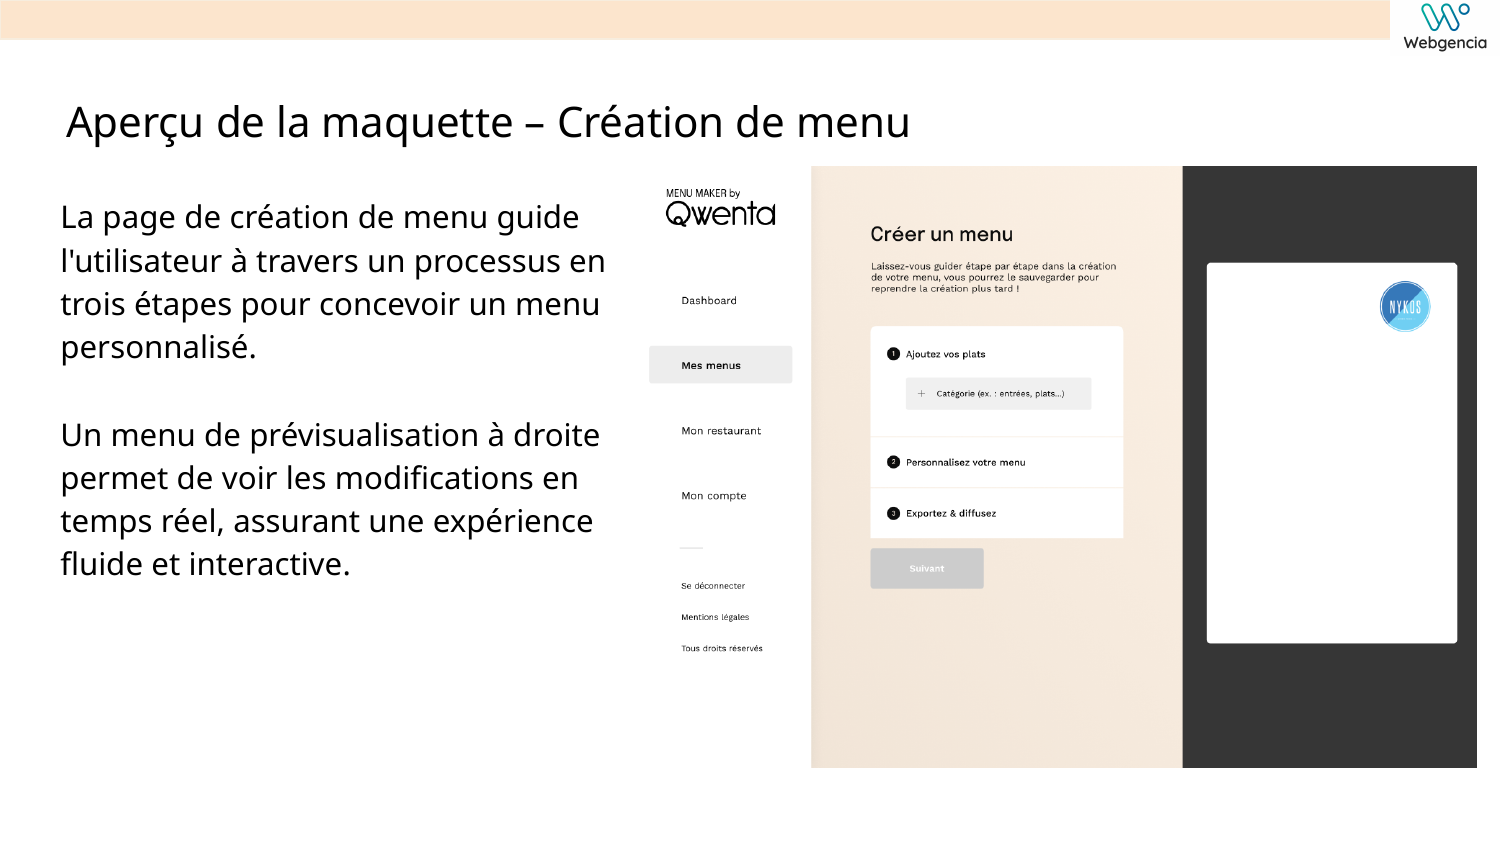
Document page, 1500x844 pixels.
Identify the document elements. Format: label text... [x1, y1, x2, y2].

picture [633, 166, 1477, 768]
picture [1390, 0, 1500, 56]
text_box La page de création de menu guide l'utilisateur à travers un processus en trois étapes pour concevoir un menu personnalisé. Un menu de prévisualisation à droite permet de voir les modifications en temps réel, assurant une expérience fluide et interactive. [0, 177, 633, 598]
text_box [0, 0, 1390, 40]
title Aperçu de la maquette – Création de menu [51, 72, 1449, 167]
